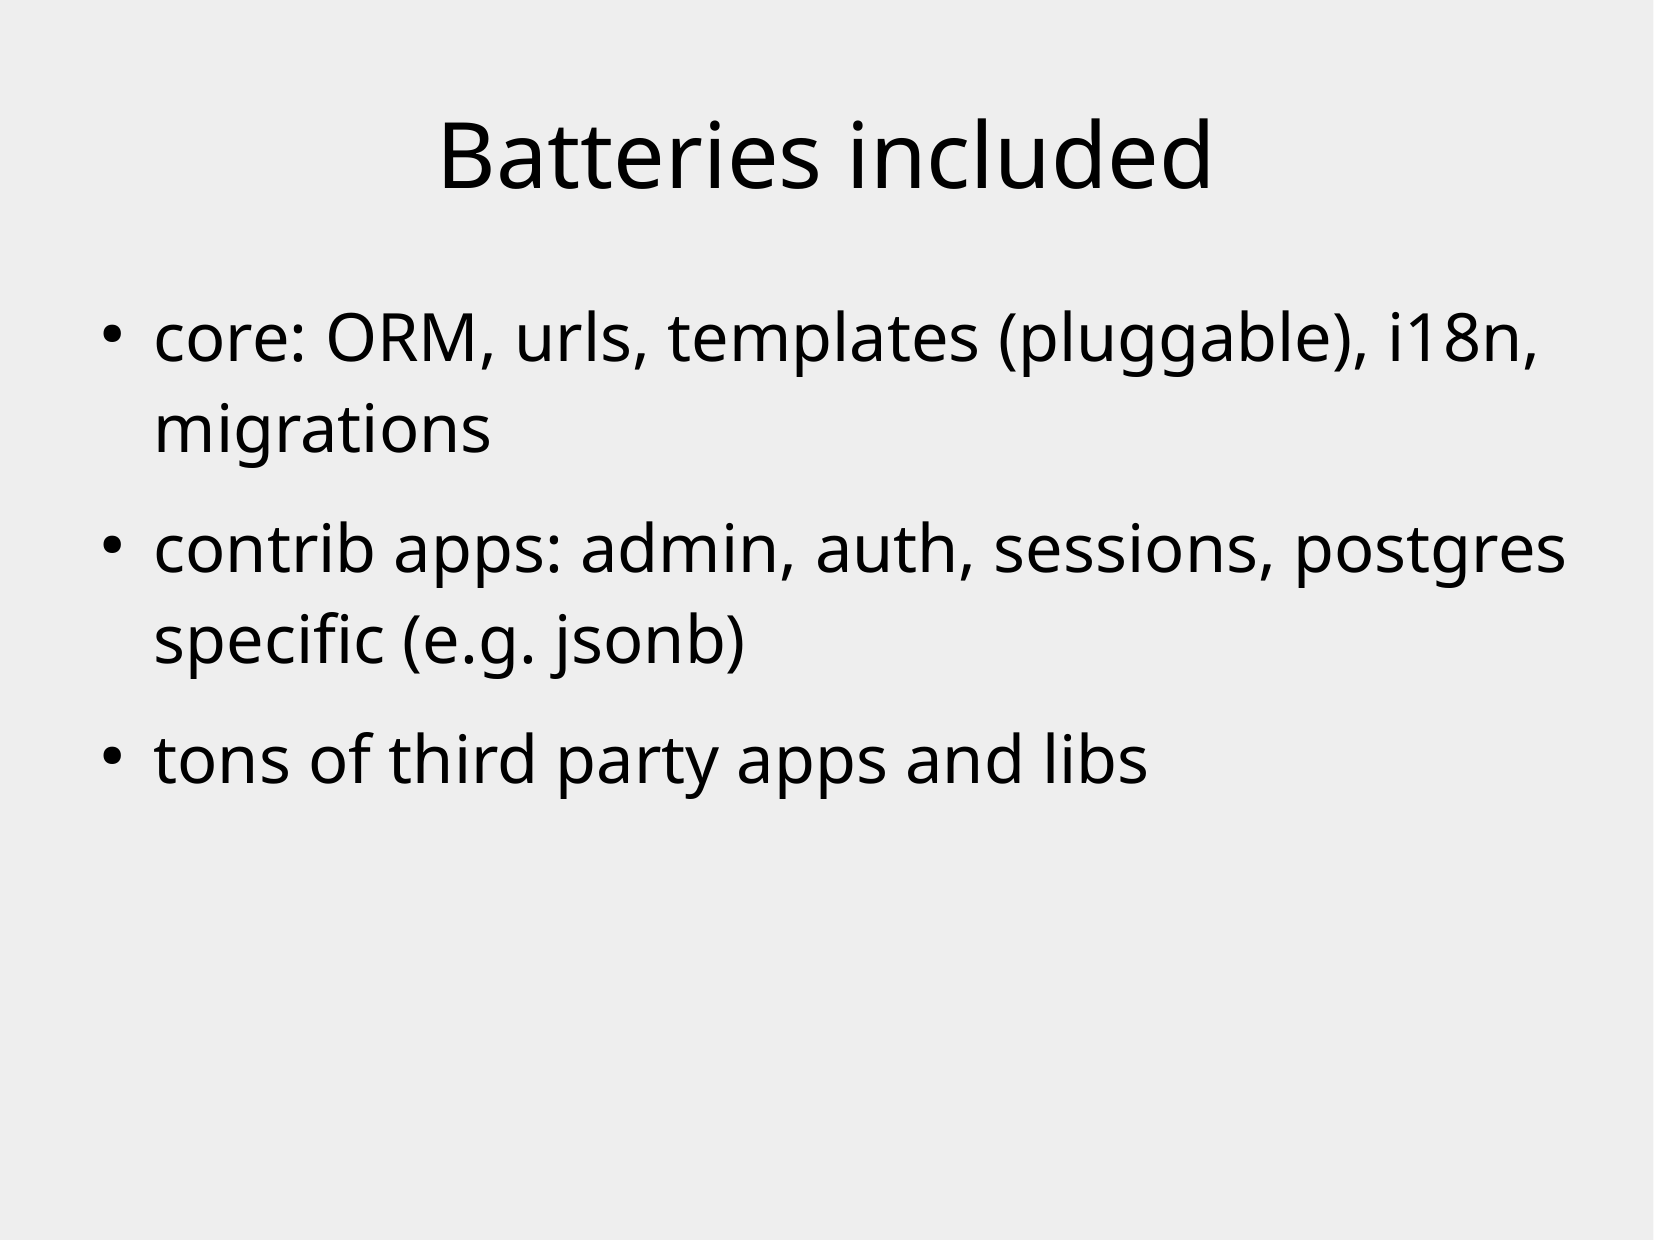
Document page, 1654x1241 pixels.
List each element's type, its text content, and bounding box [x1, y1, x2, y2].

title Batteries included [82, 49, 1571, 257]
list core: ORM, urls, templates (pluggable), i18n, migrations contrib apps: admin, auth, sessions, postgres specific (e.g. jsonb) tons of third party apps and libs [82, 290, 1571, 1010]
